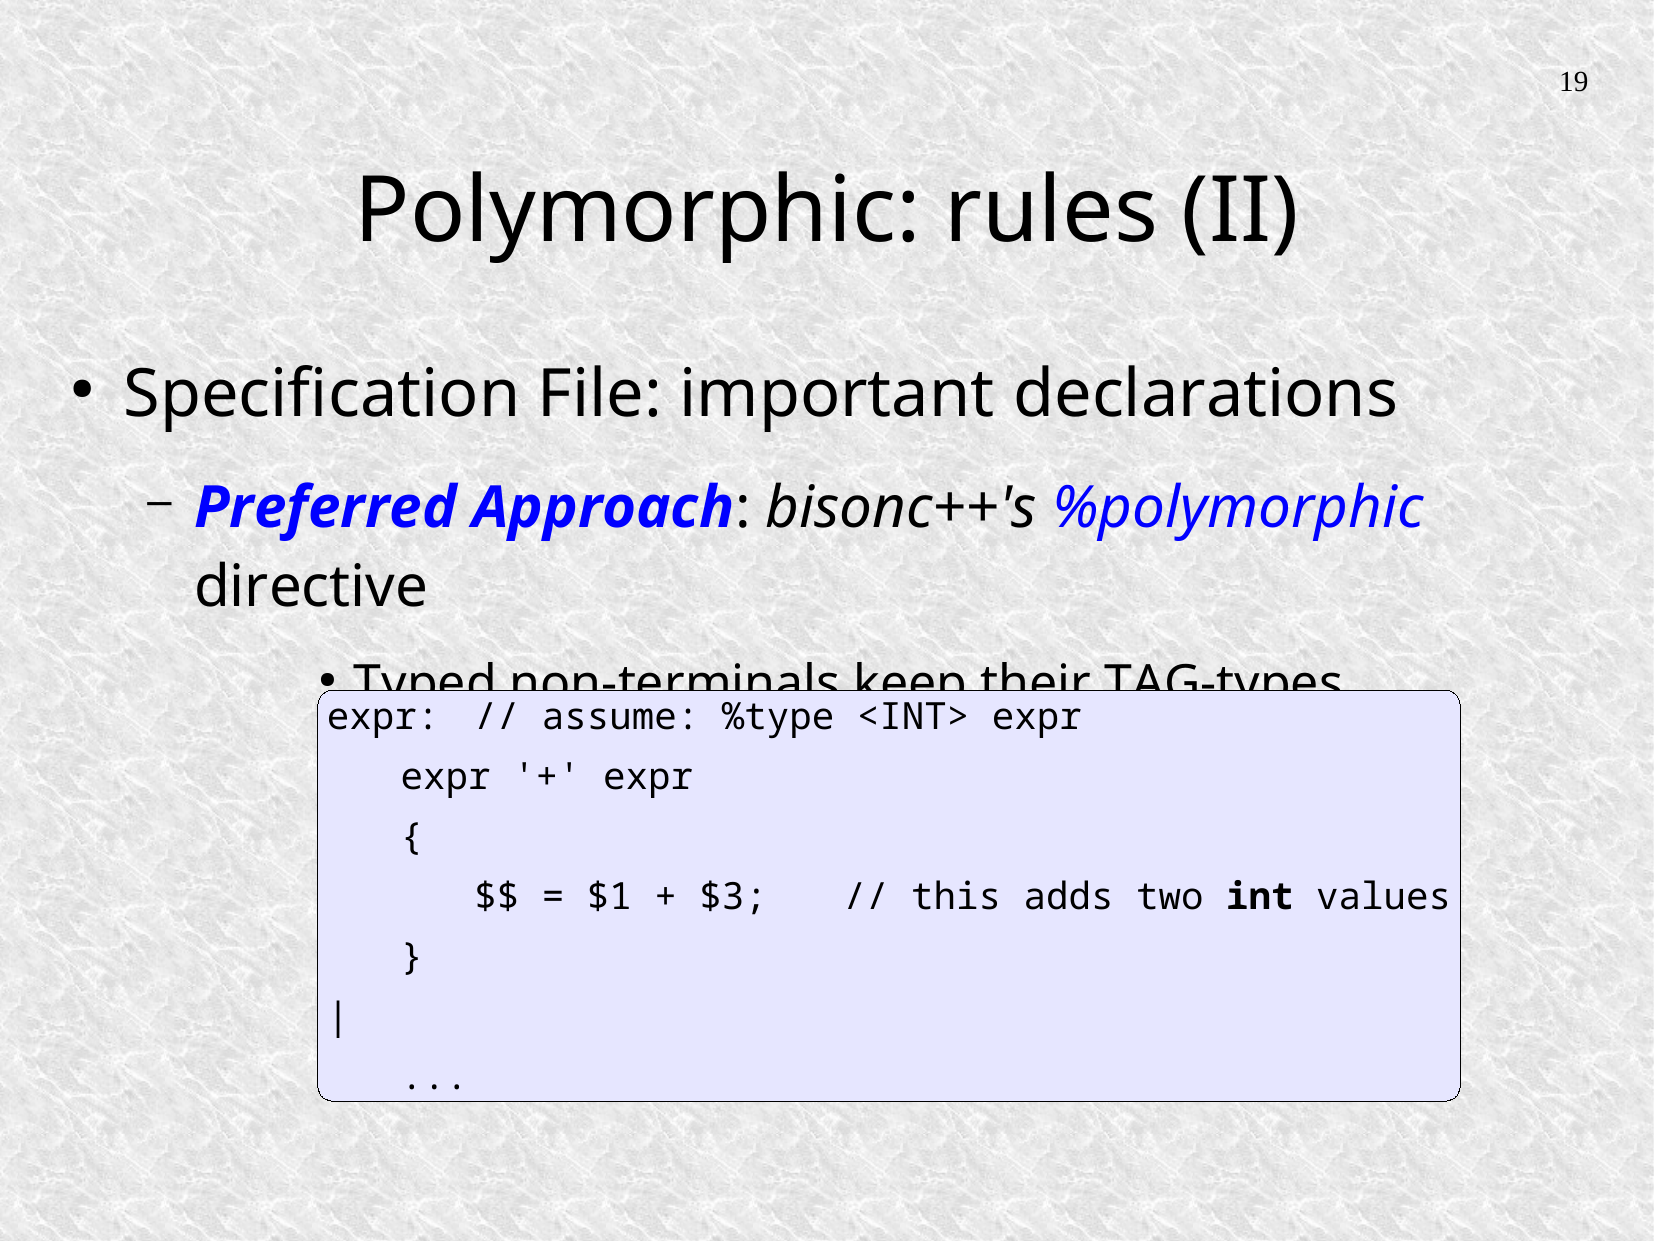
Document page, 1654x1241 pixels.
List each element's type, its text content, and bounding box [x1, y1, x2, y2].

text_box expr: // assume: %type <INT> expr expr '+' expr { $$ = $1 + $3; // this adds two int values } | ... [317, 690, 1461, 1050]
list Specification File: important declarations Preferred Approach: bisonc++'s %polymorphic directive Typed non-terminals keep their TAG-types [52, 344, 1534, 1127]
title Polymorphic: rules (II) [121, 102, 1534, 311]
picture [0, 0, 1654, 1241]
